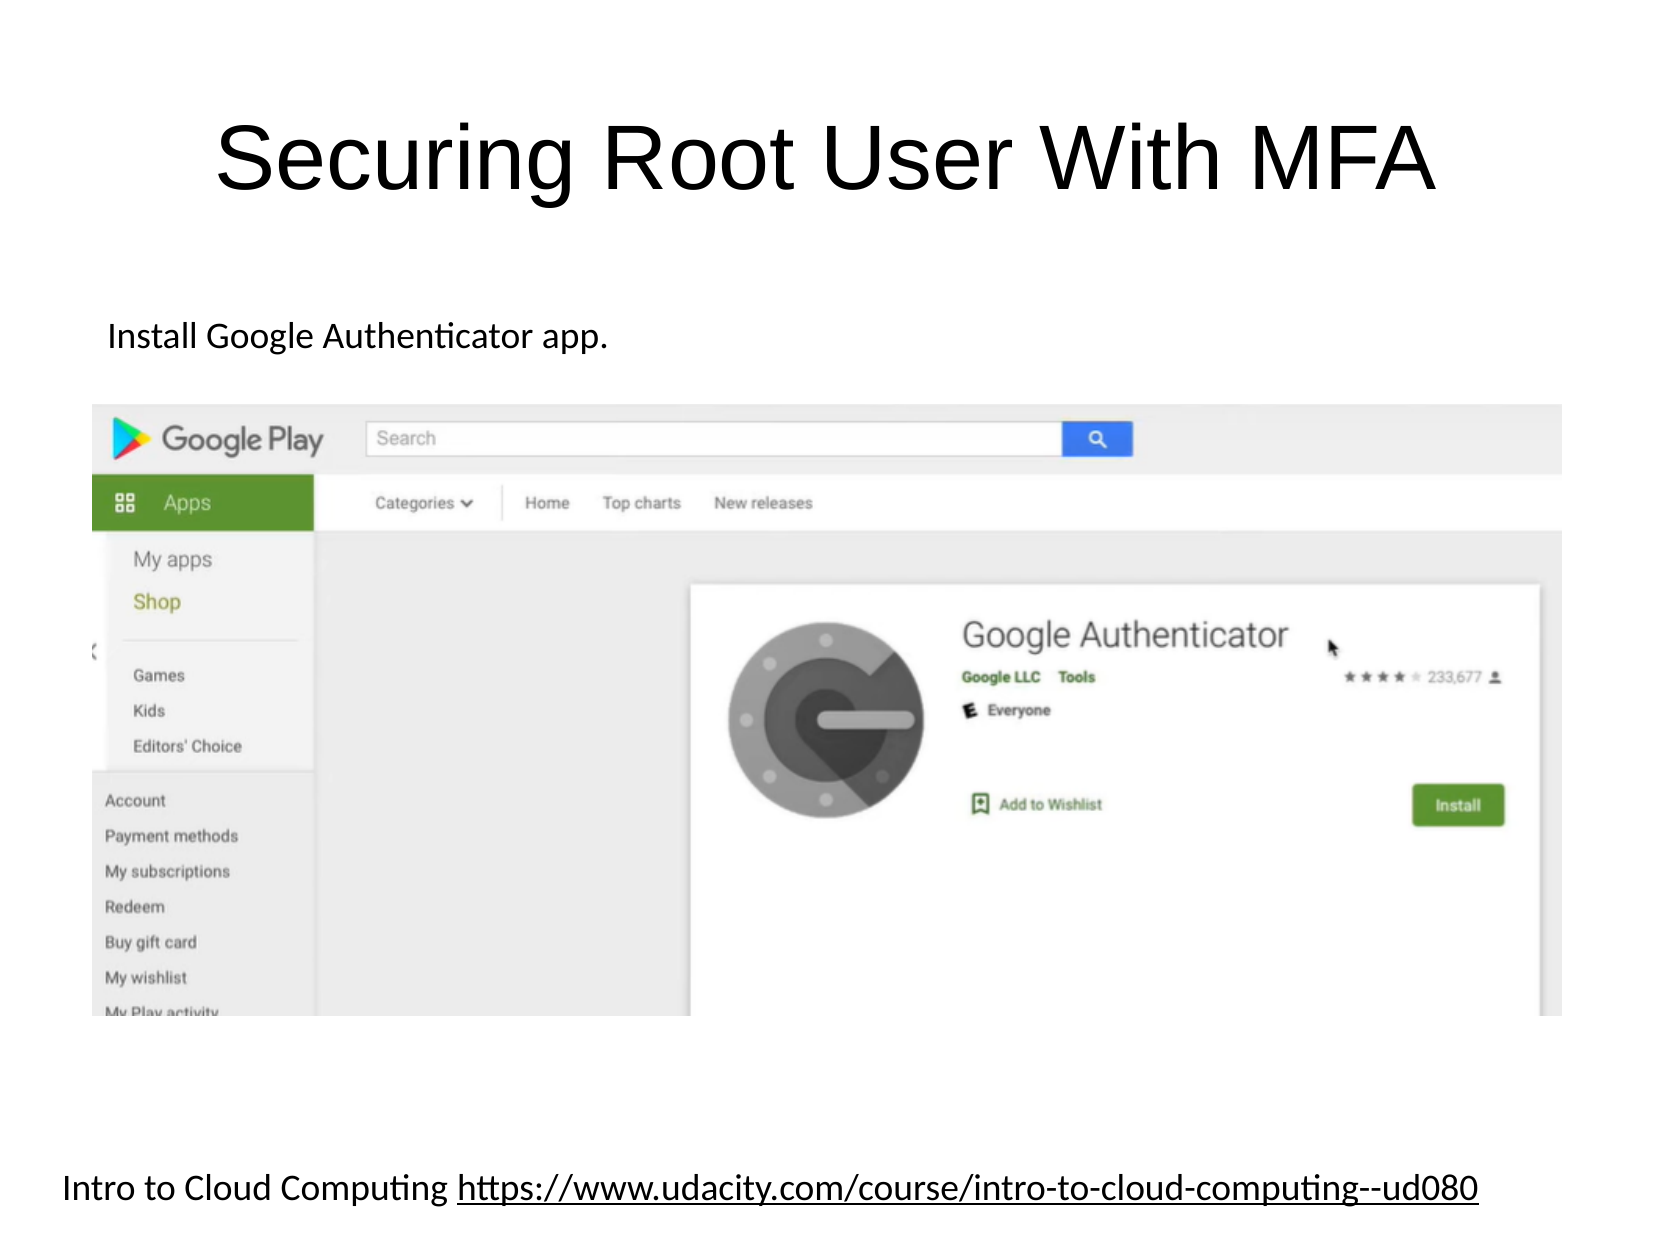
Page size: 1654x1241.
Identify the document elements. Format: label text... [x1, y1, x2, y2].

title Securing Root User With MFA [82, 49, 1571, 257]
text_box Install Google Authenticator app. [92, 303, 1587, 365]
picture [92, 404, 1562, 1016]
text_box Intro to Cloud Computing https://www.udacity.com/course/intro-to-cloud-computing--ud080 [47, 1164, 1620, 1241]
